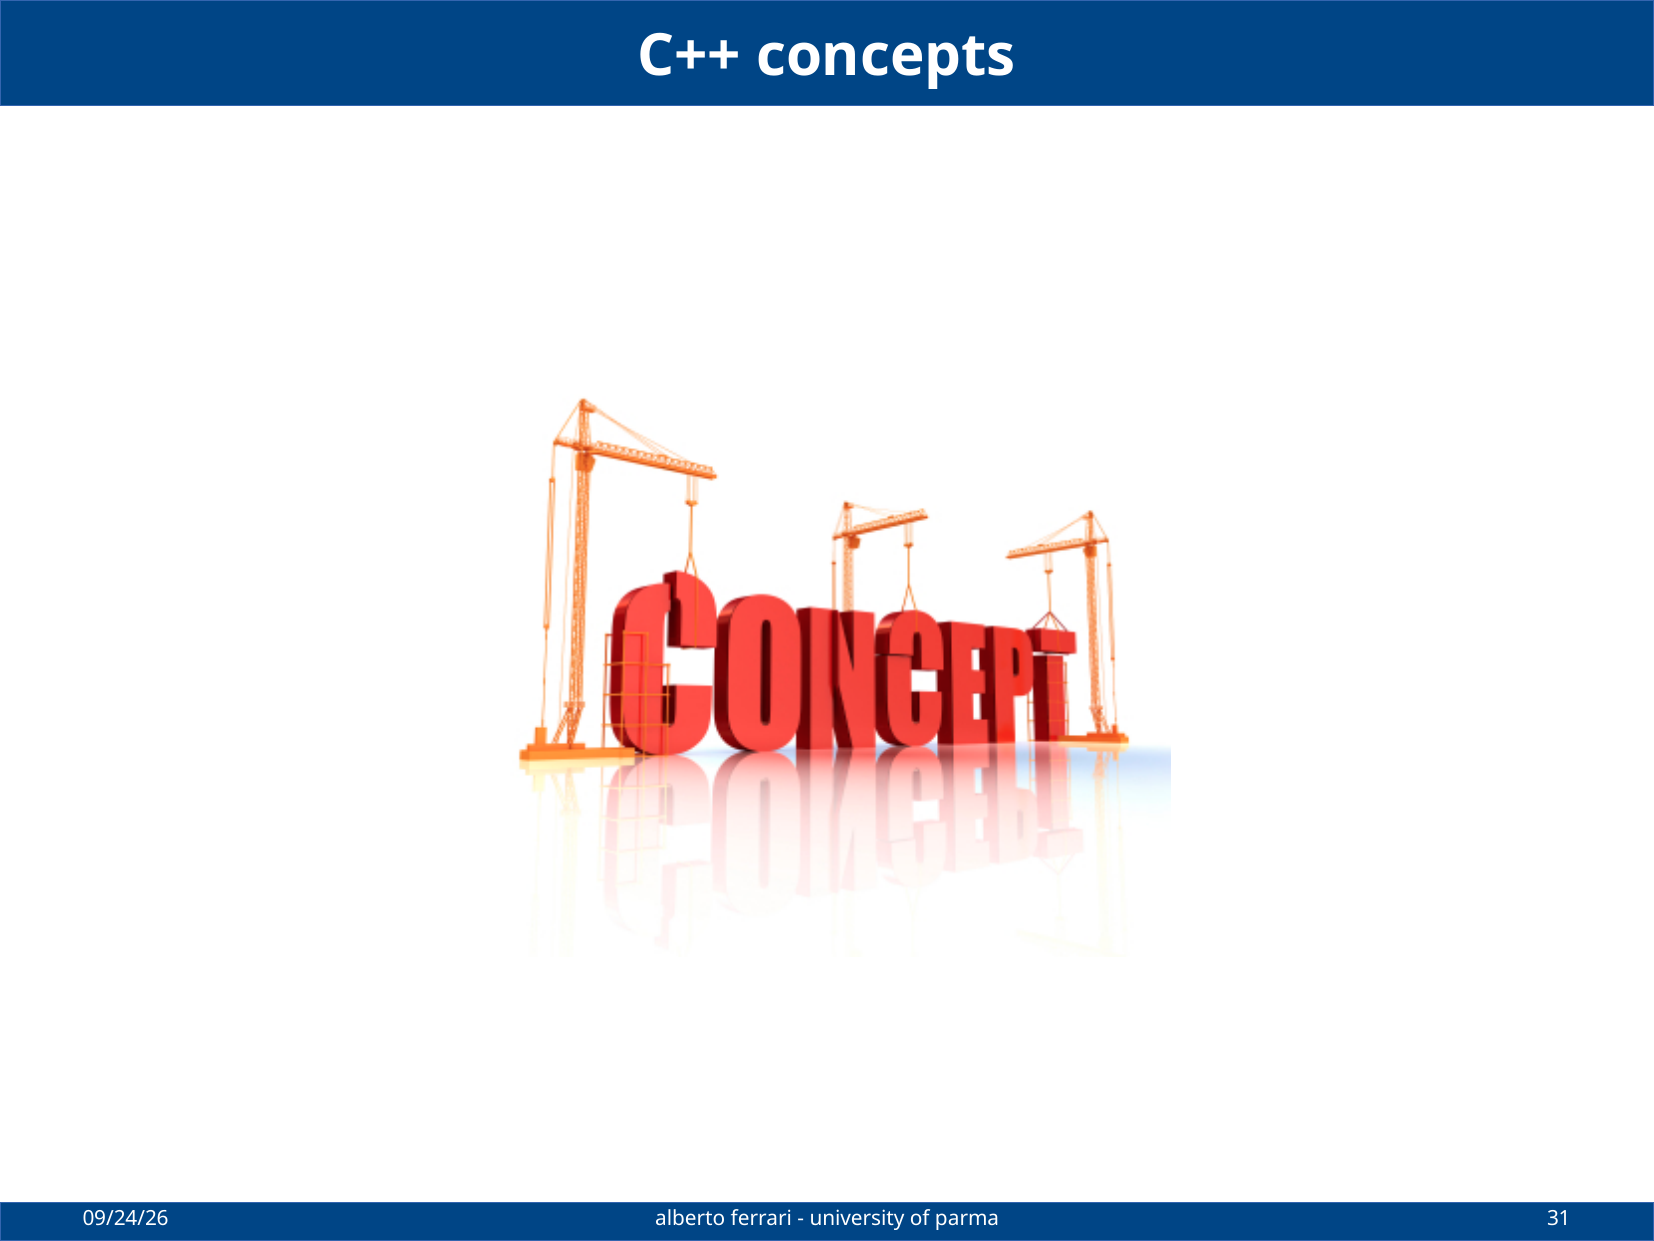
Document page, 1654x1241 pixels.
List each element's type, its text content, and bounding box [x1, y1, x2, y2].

title C++ concepts [0, 0, 1654, 106]
picture [480, 268, 1171, 957]
